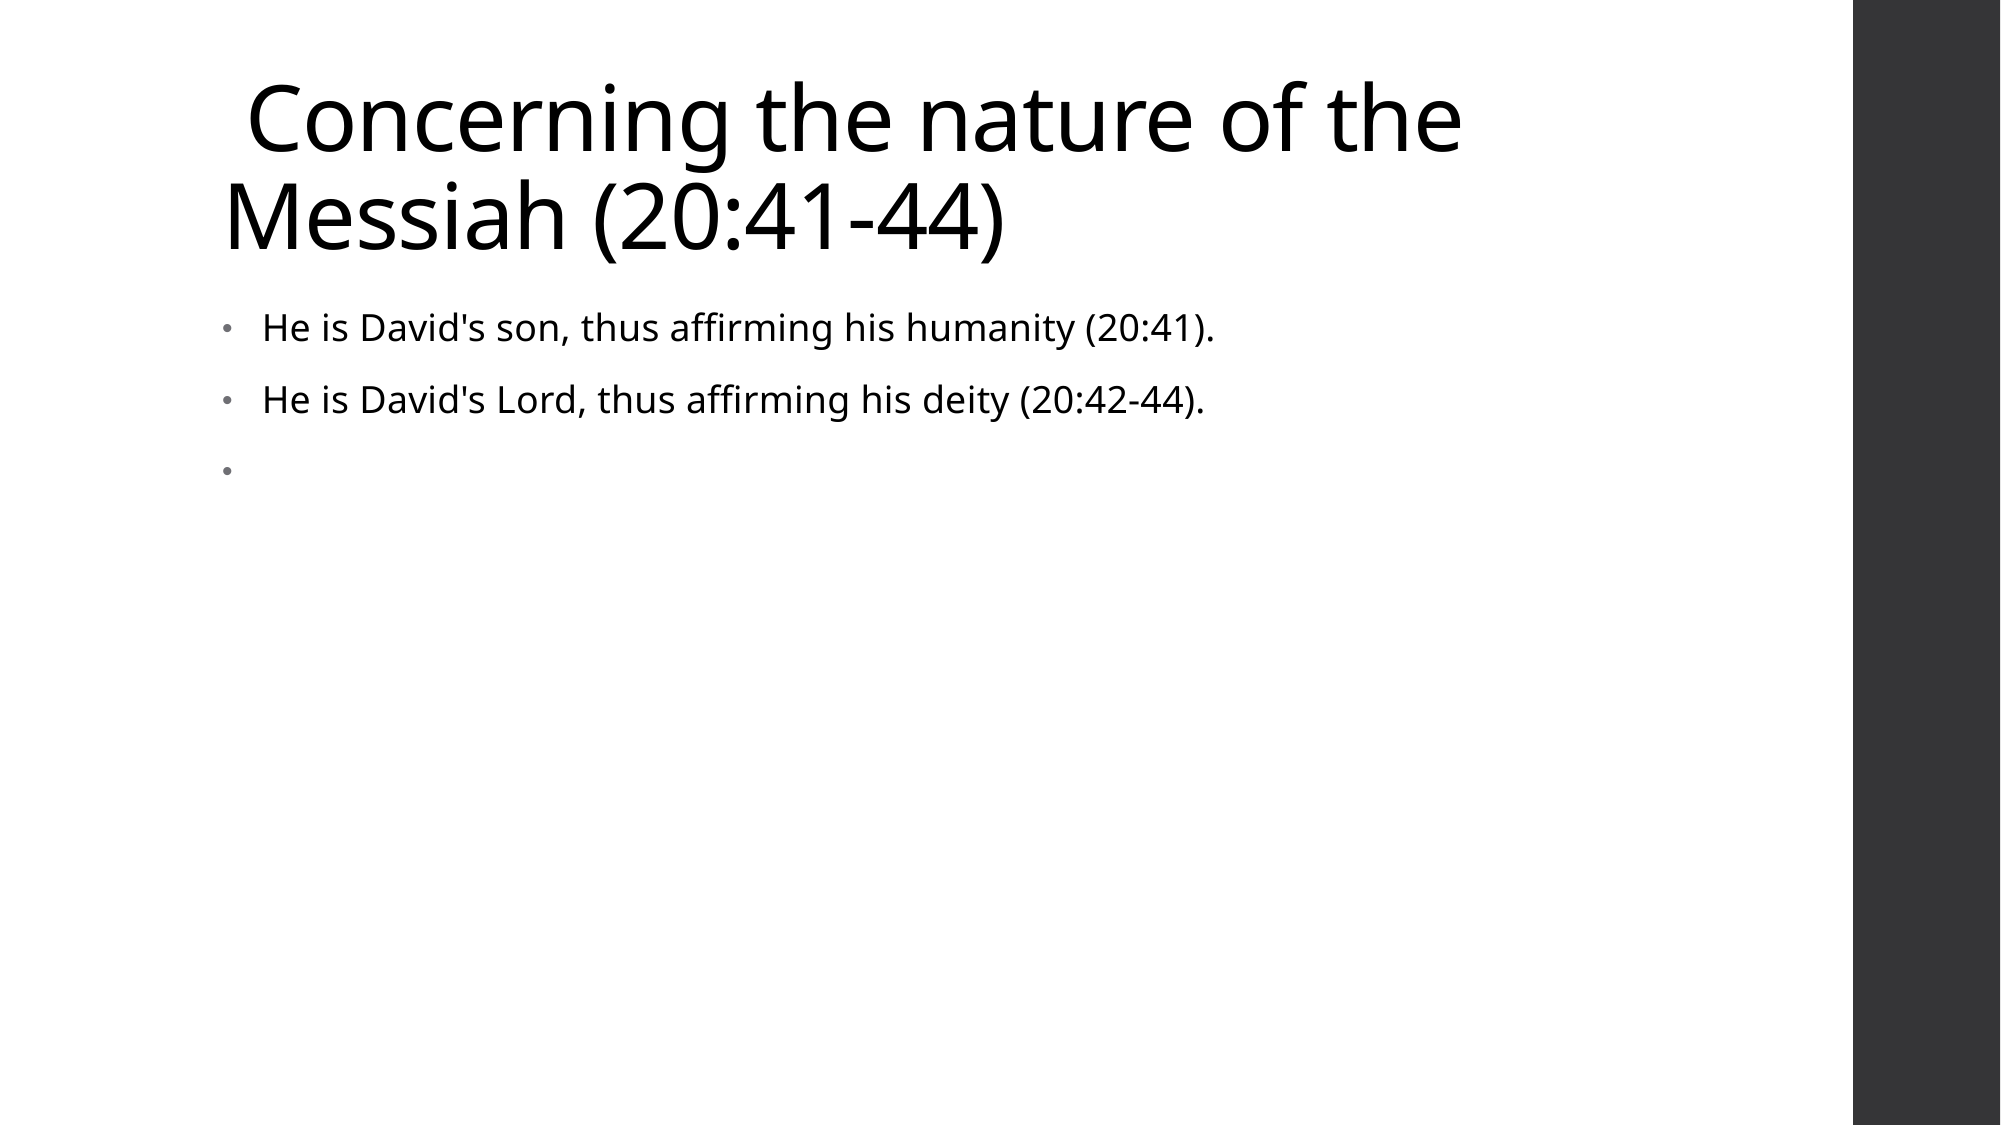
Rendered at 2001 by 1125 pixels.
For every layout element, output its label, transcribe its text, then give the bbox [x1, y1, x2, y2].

title Concerning the nature of the Messiah (20:41-44) [206, 60, 1797, 278]
list He is David's son, thus affirming his humanity (20:41). He is David's Lord, thus affirming his deity (20:42-44). [206, 299, 1617, 1014]
